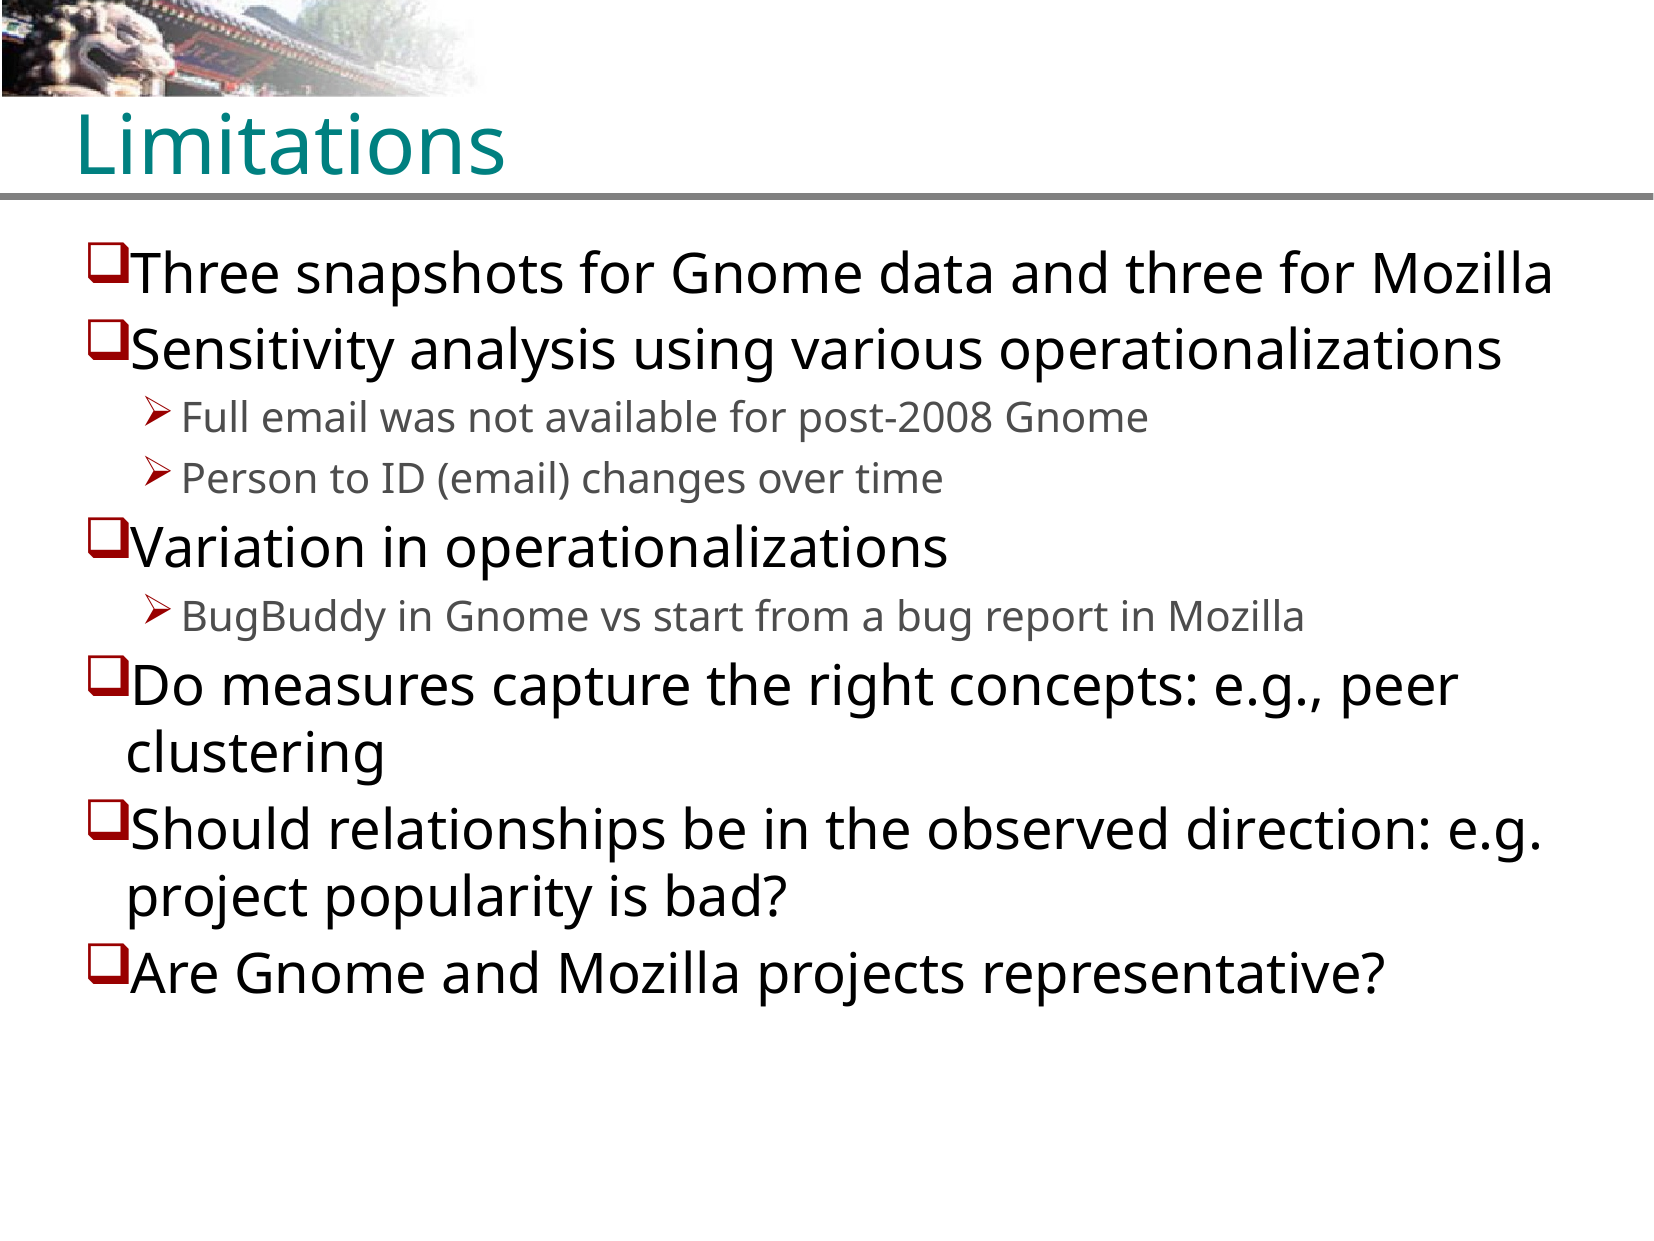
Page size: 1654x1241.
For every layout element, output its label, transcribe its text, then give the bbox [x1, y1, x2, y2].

picture [0, 0, 524, 97]
list Three snapshots for Gnome data and three for Mozilla Sensitivity analysis using various operationalizations Full email was not available for post-2008 Gnome Person to ID (email) changes over time Variation in operationalizations BugBuddy in Gnome vs start from a bug report in Mozilla Do measures capture the right concepts: e.g., peer clustering Should relationships be in the observed direction: e.g. project popularity is bad? Are Gnome and Mozilla projects representative? [58, 229, 1585, 1081]
title Limitations [58, 82, 1583, 199]
